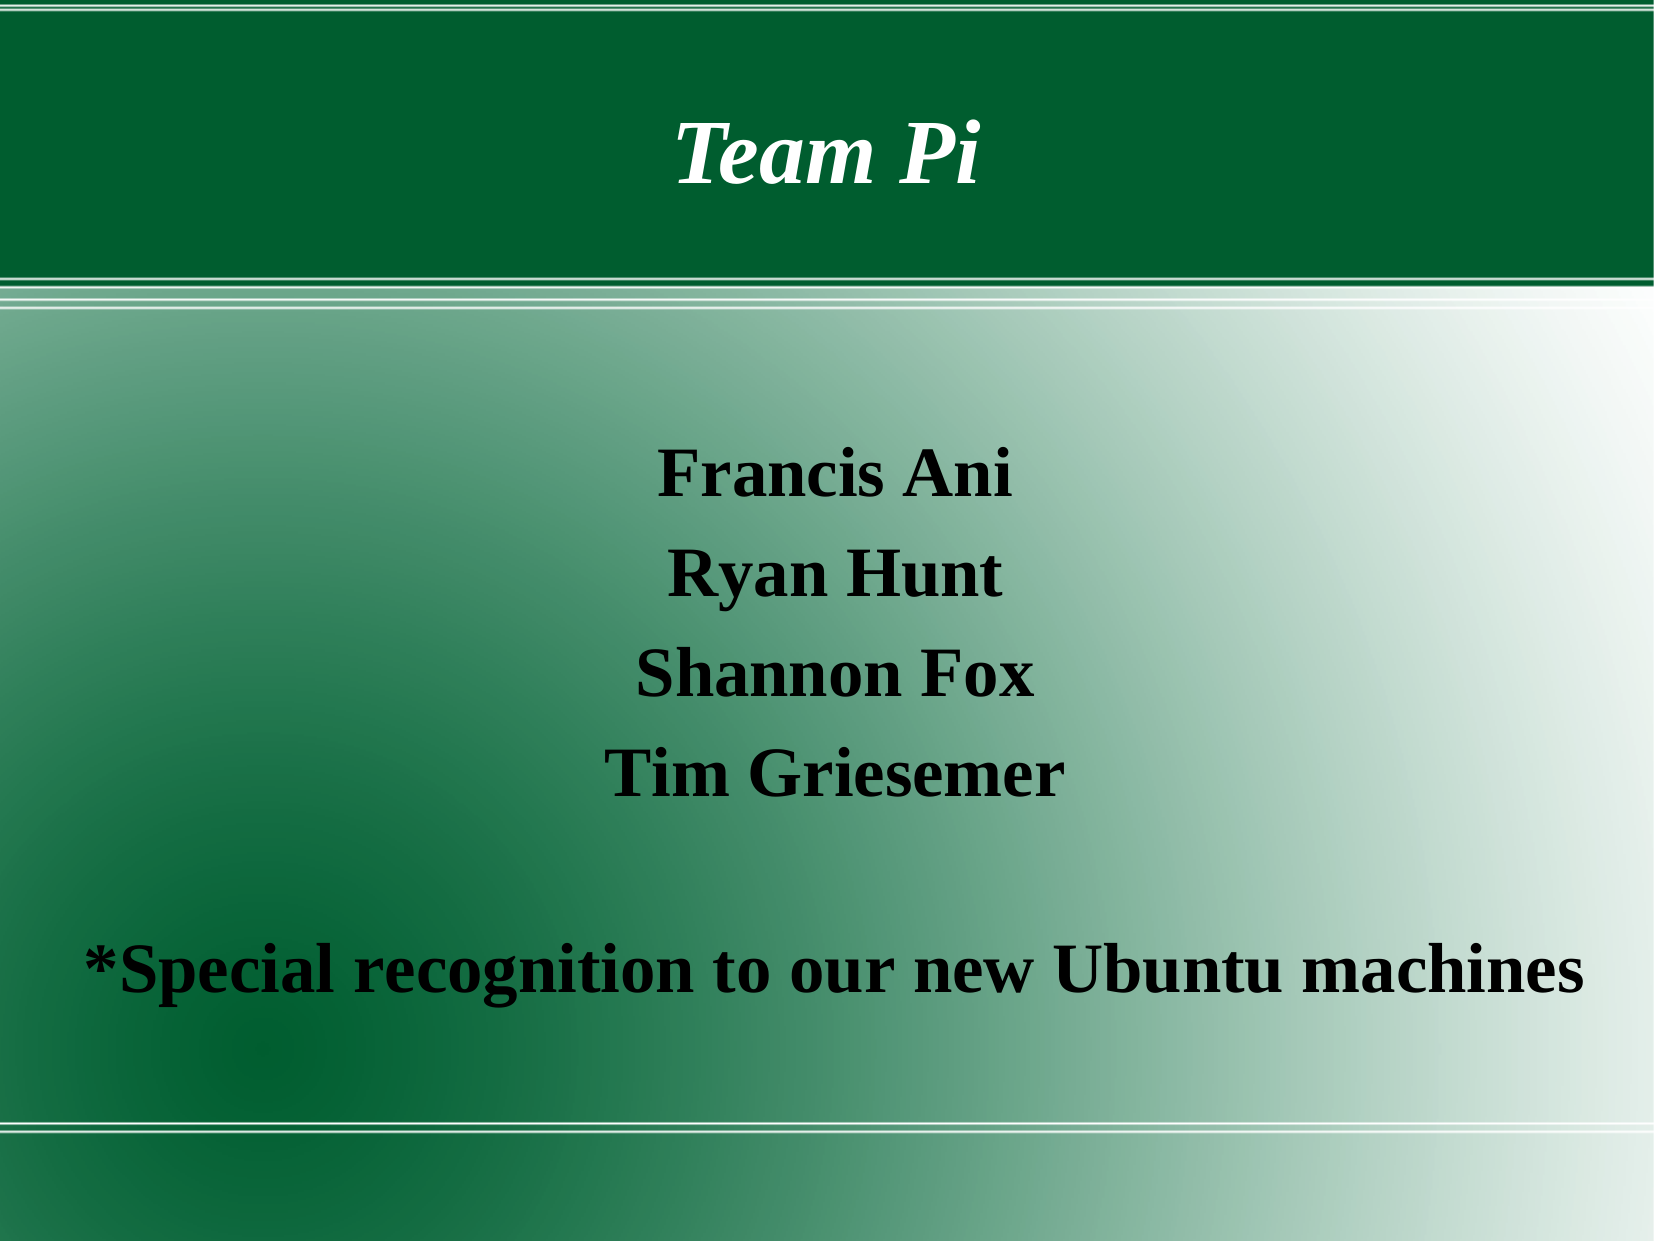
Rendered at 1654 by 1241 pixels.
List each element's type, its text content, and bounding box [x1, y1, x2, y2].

text_box Francis Ani Ryan Hunt Shannon Fox Tim Griesemer *Special recognition to our new Ubuntu machines [0, 432, 1654, 1015]
picture [0, 0, 1654, 432]
title Team Pi [82, 49, 1570, 256]
picture [0, 1015, 1654, 1241]
